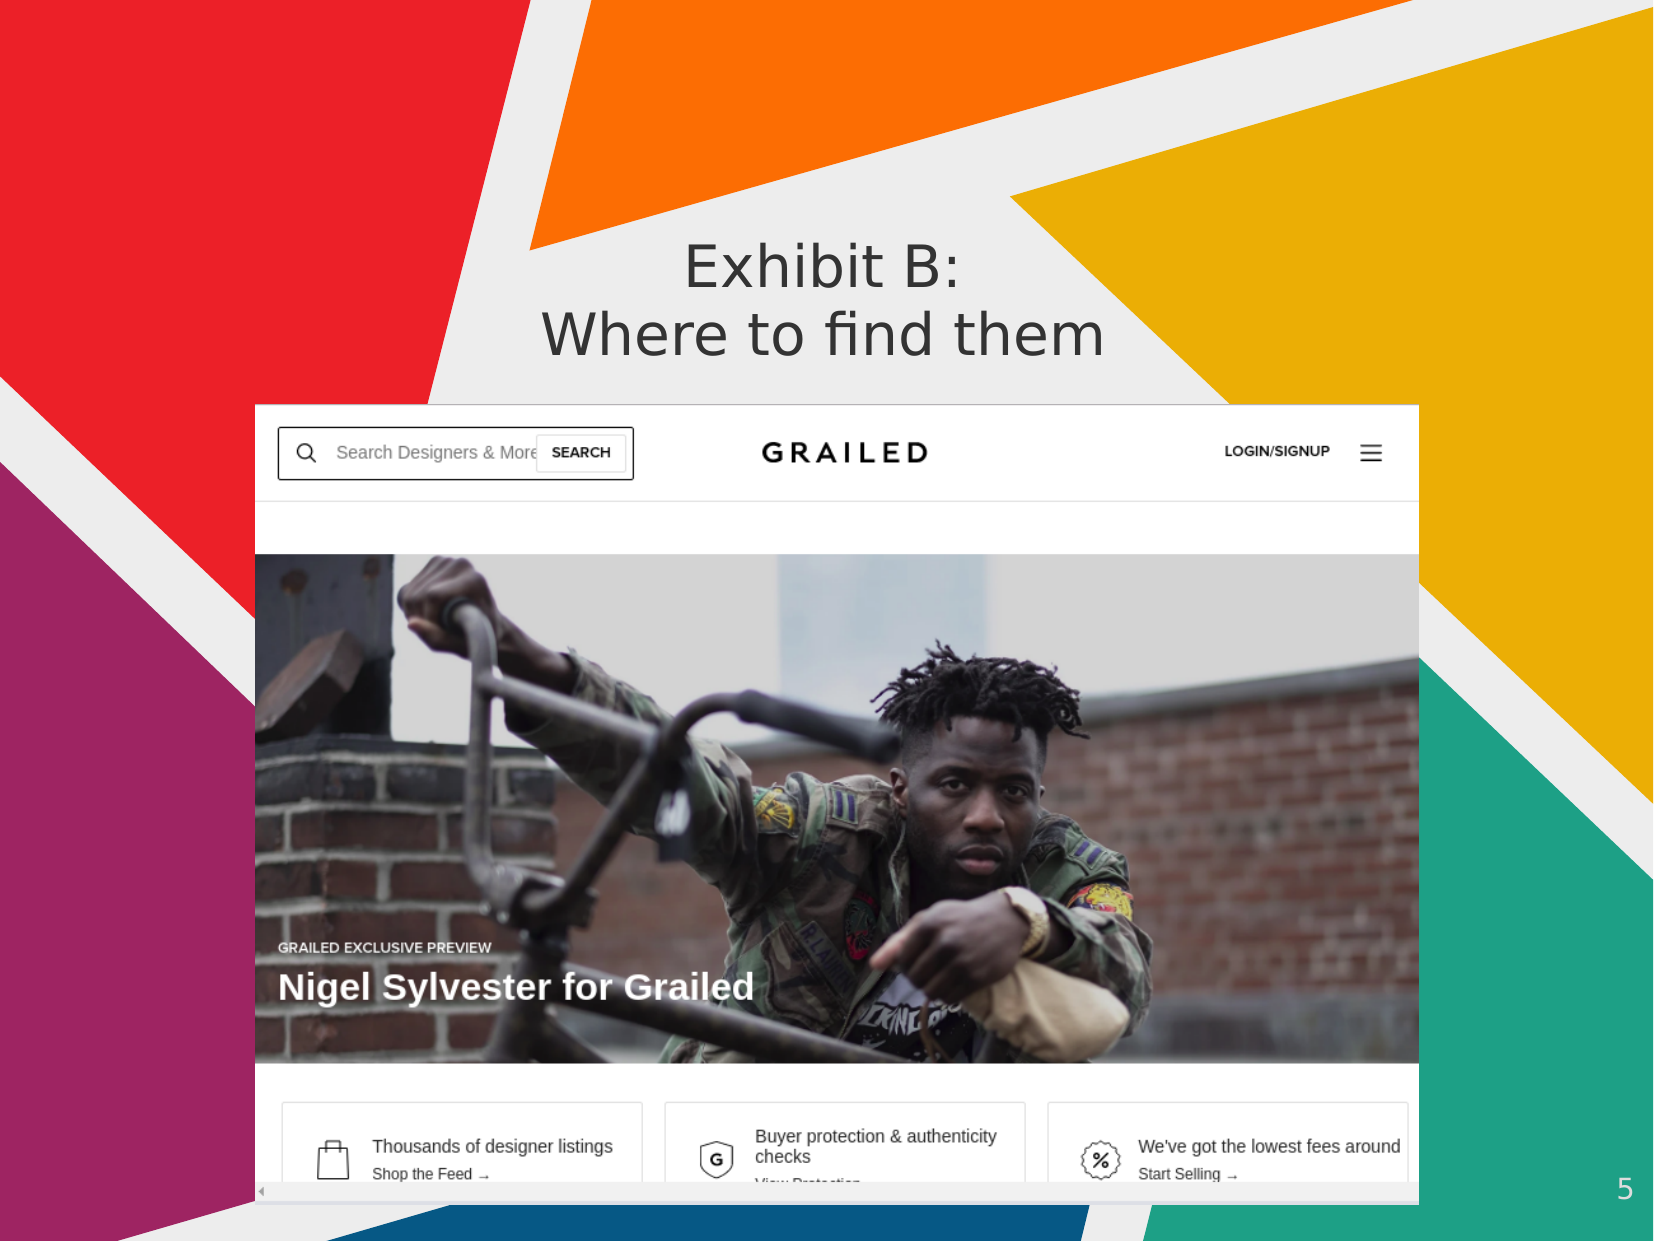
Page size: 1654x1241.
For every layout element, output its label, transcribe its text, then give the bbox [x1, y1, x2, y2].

picture [255, 404, 1419, 1205]
title Exhibit B: Where to find them [465, 197, 1182, 404]
